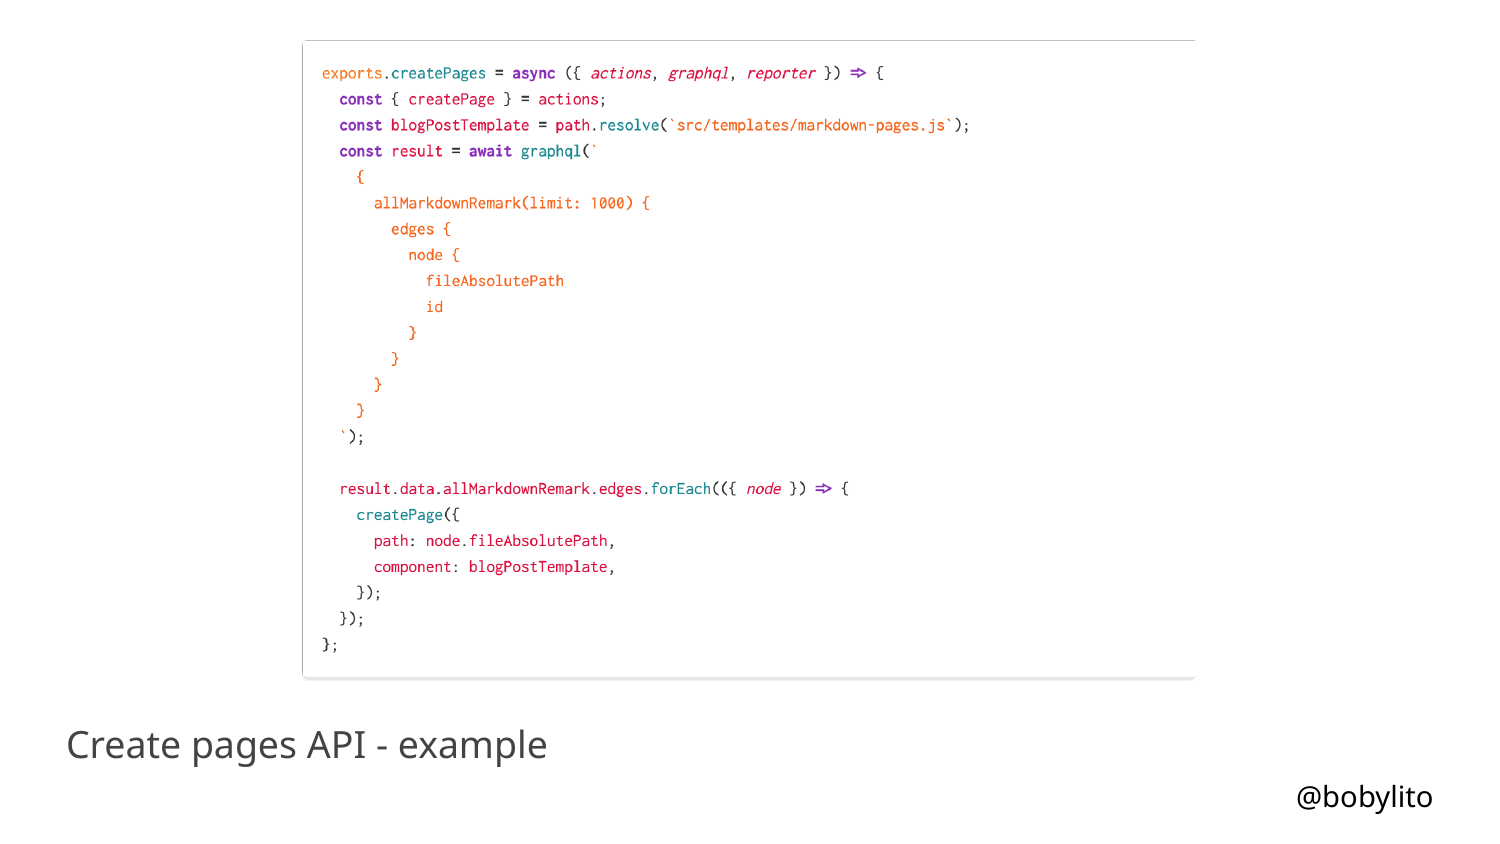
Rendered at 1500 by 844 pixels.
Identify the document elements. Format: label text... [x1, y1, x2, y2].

picture [260, 0, 1240, 719]
list Create pages API - example [51, 694, 1036, 794]
